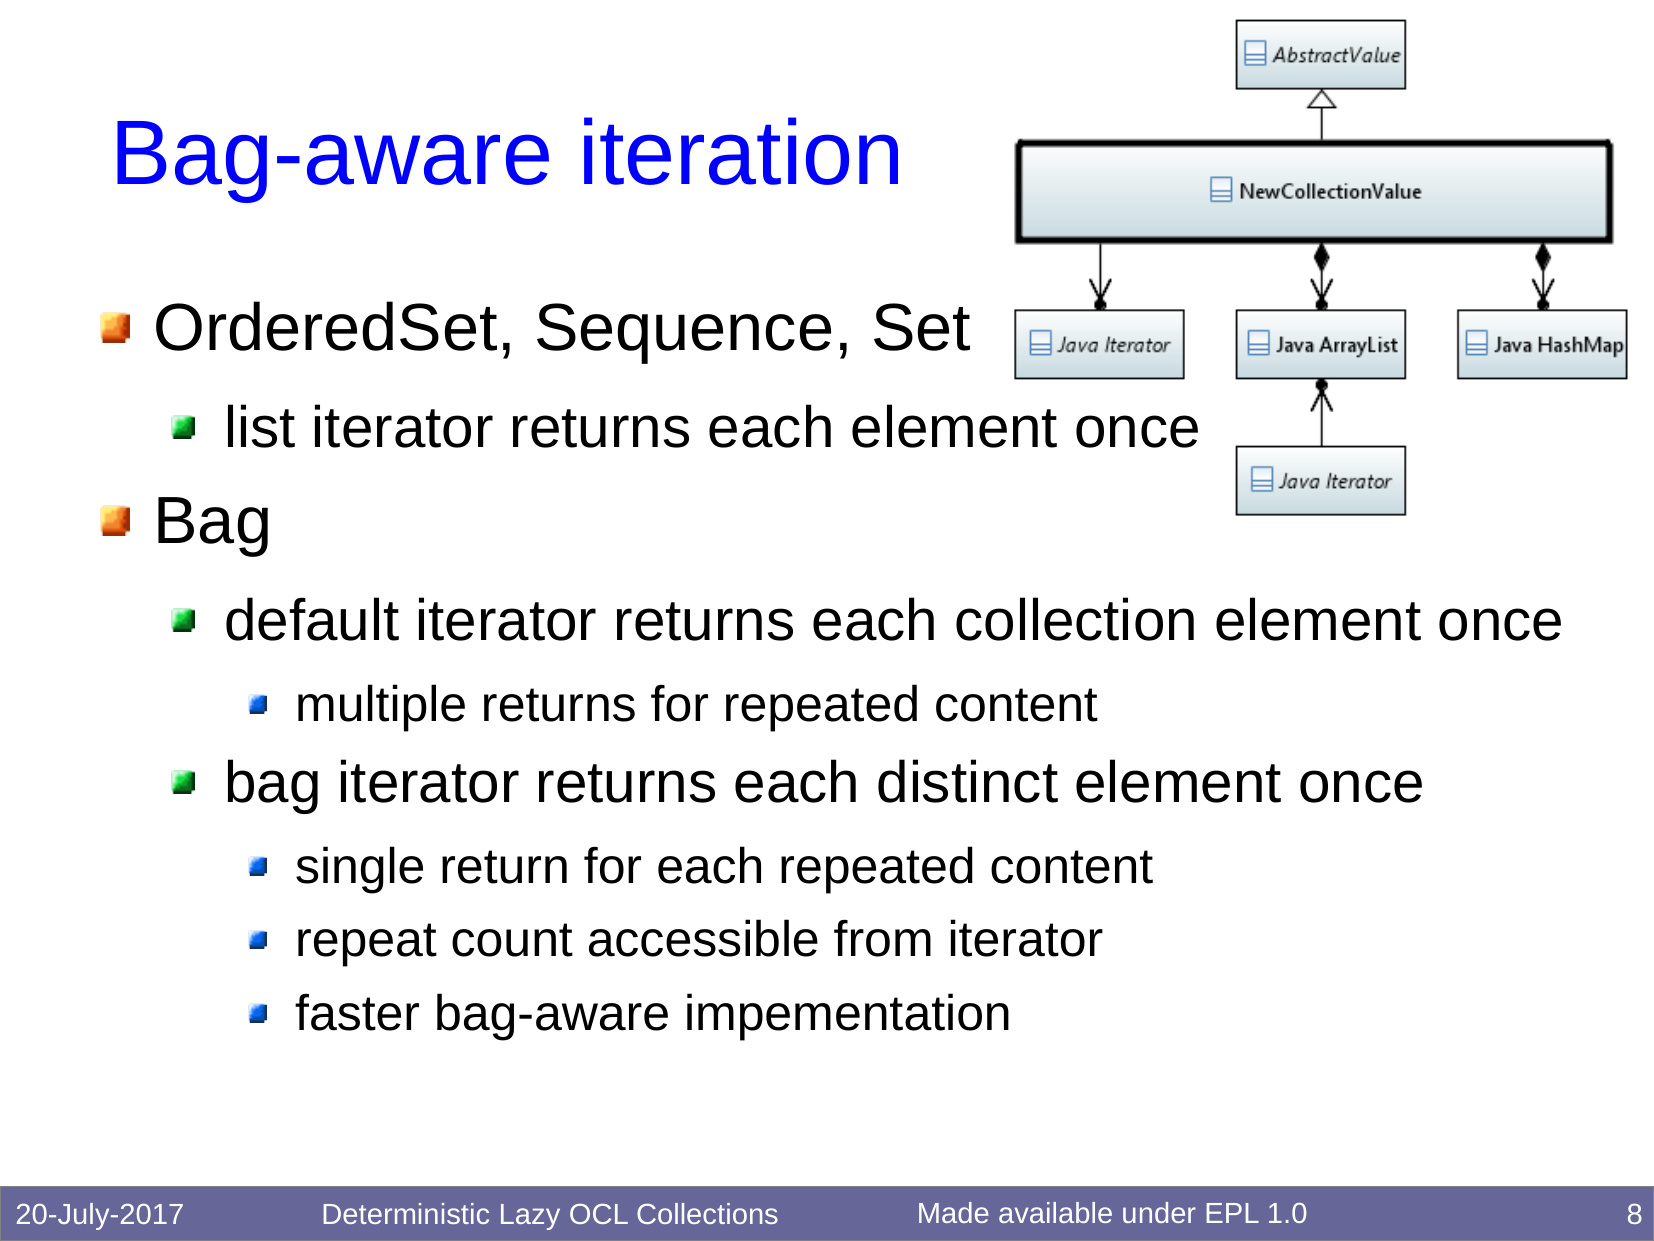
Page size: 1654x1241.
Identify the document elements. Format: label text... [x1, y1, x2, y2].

list OrderedSet, Sequence, Set list iterator returns each element once Bag default iterator returns each collection element once multiple returns for repeated content bag iterator returns each distinct element once single return for each repeated content repeat count accessible from iterator faster bag-aware impementation [82, 290, 1571, 1109]
title Bag-aware iteration [82, 49, 1571, 257]
picture [904, 3, 1654, 533]
